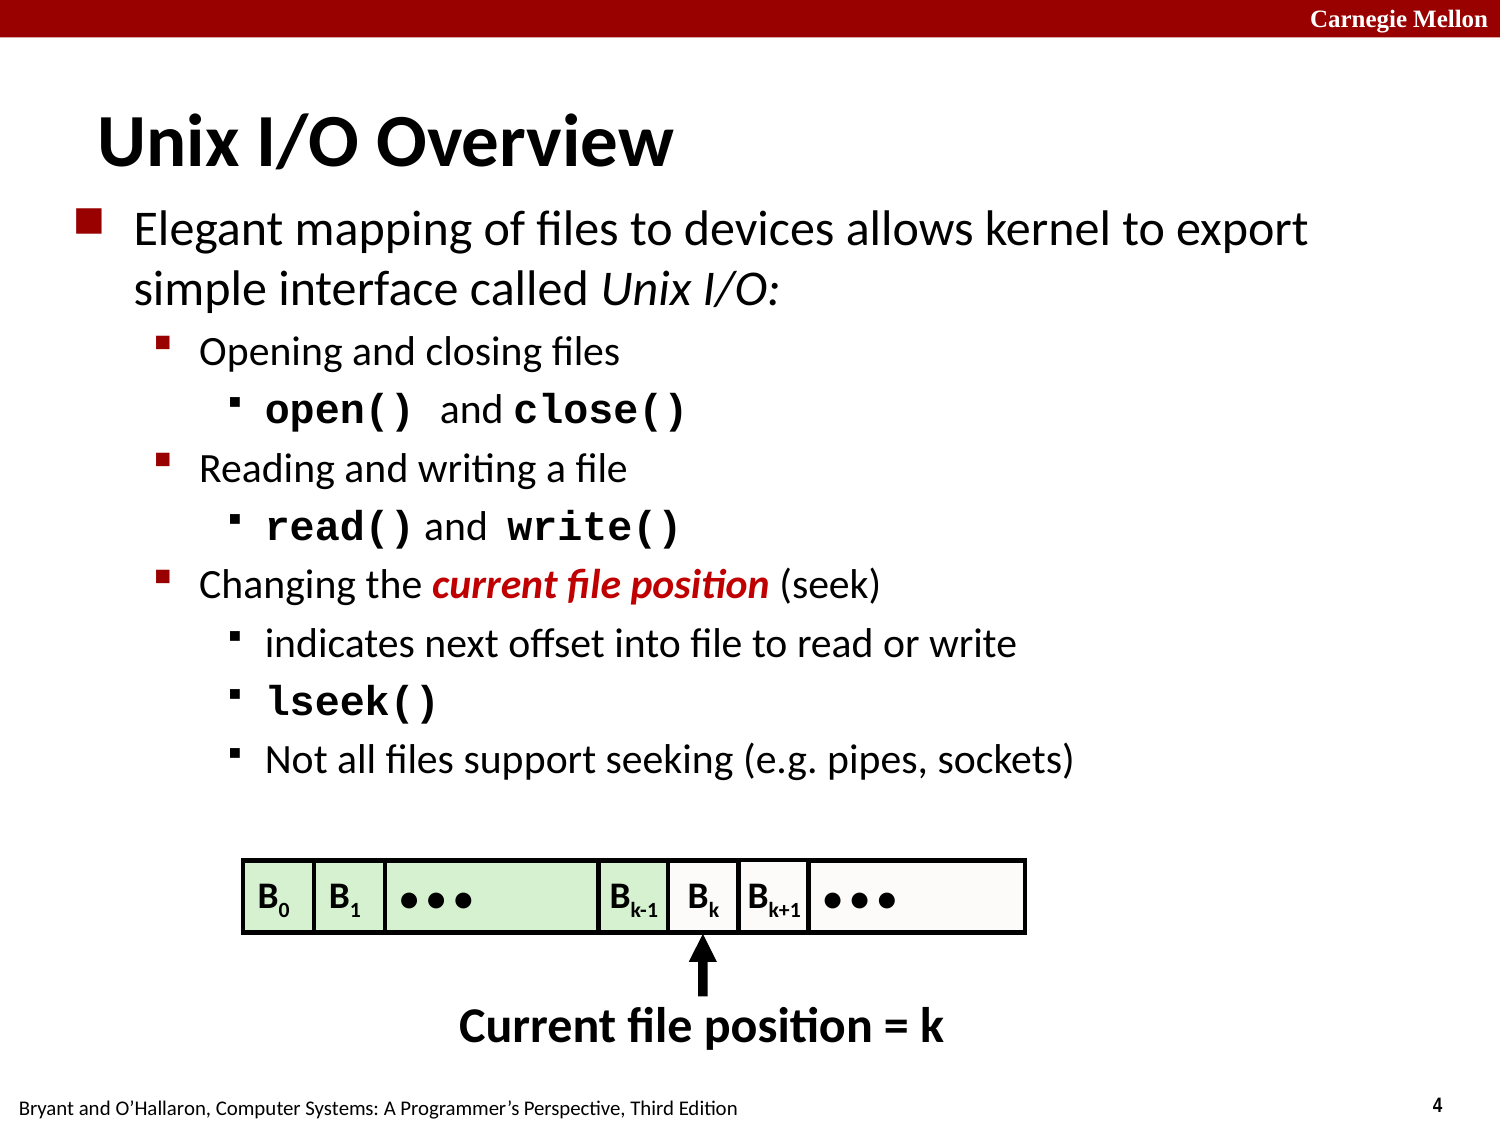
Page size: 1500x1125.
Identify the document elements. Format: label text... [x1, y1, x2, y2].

text_box Current file position = k [444, 984, 960, 1060]
text_box Bk+1 [738, 860, 808, 933]
text_box • • • [808, 860, 1025, 933]
text_box B0 [242, 860, 313, 933]
text_box Bk-1 [598, 860, 667, 933]
text_box Elegant mapping of files to devices allows kernel to export simple interface called Unix I/O: Opening and closing files open() and close() Reading and writing a file read() and write() Changing the current file position (seek) indicates next offset into file to read or write lseek() Not all files support seeking (e.g. pipes, sockets) [62, 188, 1426, 1008]
text_box Bk [667, 860, 738, 933]
text_box • • • [385, 860, 598, 933]
text_box B1 [313, 860, 385, 933]
text_box Unix I/O Overview [82, 71, 1500, 200]
